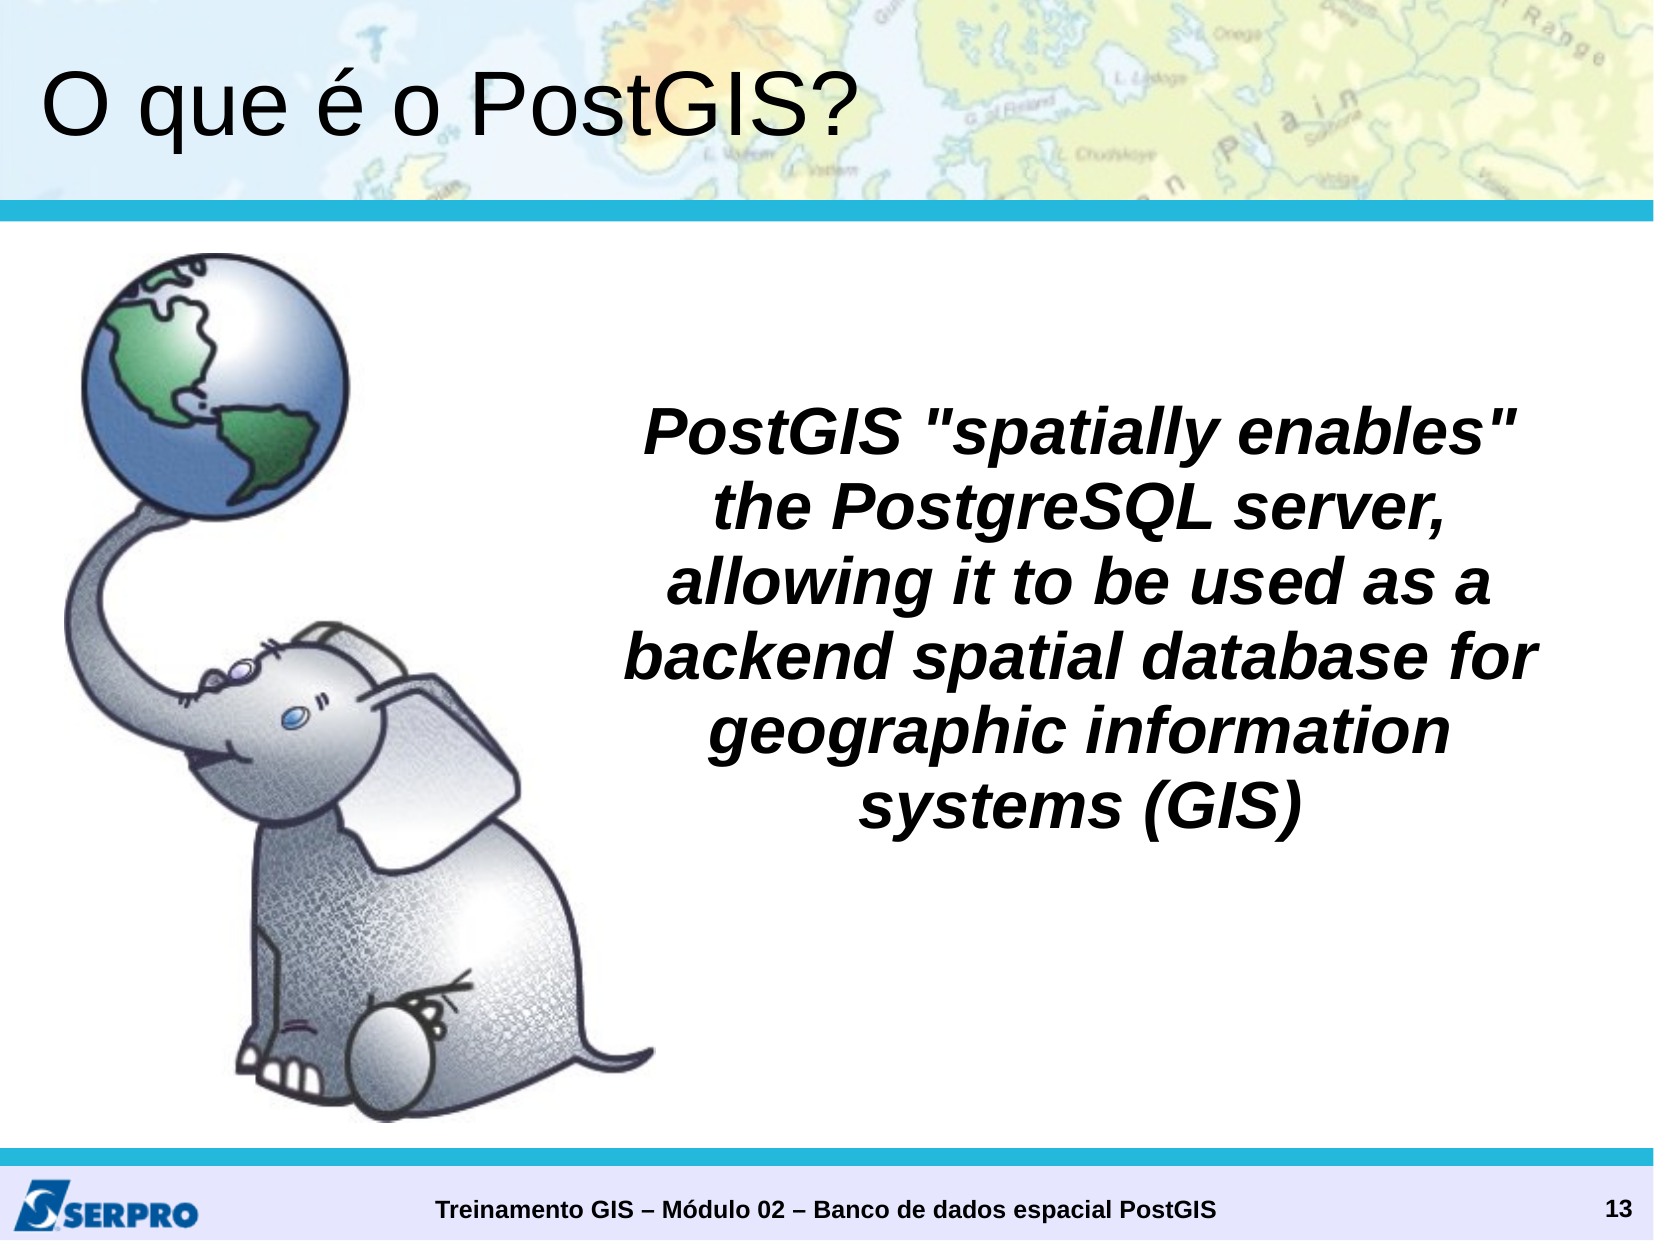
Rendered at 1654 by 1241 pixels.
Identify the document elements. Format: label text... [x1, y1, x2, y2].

title O que é o PostGIS? [40, 49, 1614, 159]
picture [64, 253, 656, 1123]
picture [10, 1177, 201, 1235]
text_box PostGIS "spatially enables" the PostgreSQL server, allowing it to be used as a backend spatial database for geographic information systems (GIS) [590, 386, 1571, 851]
